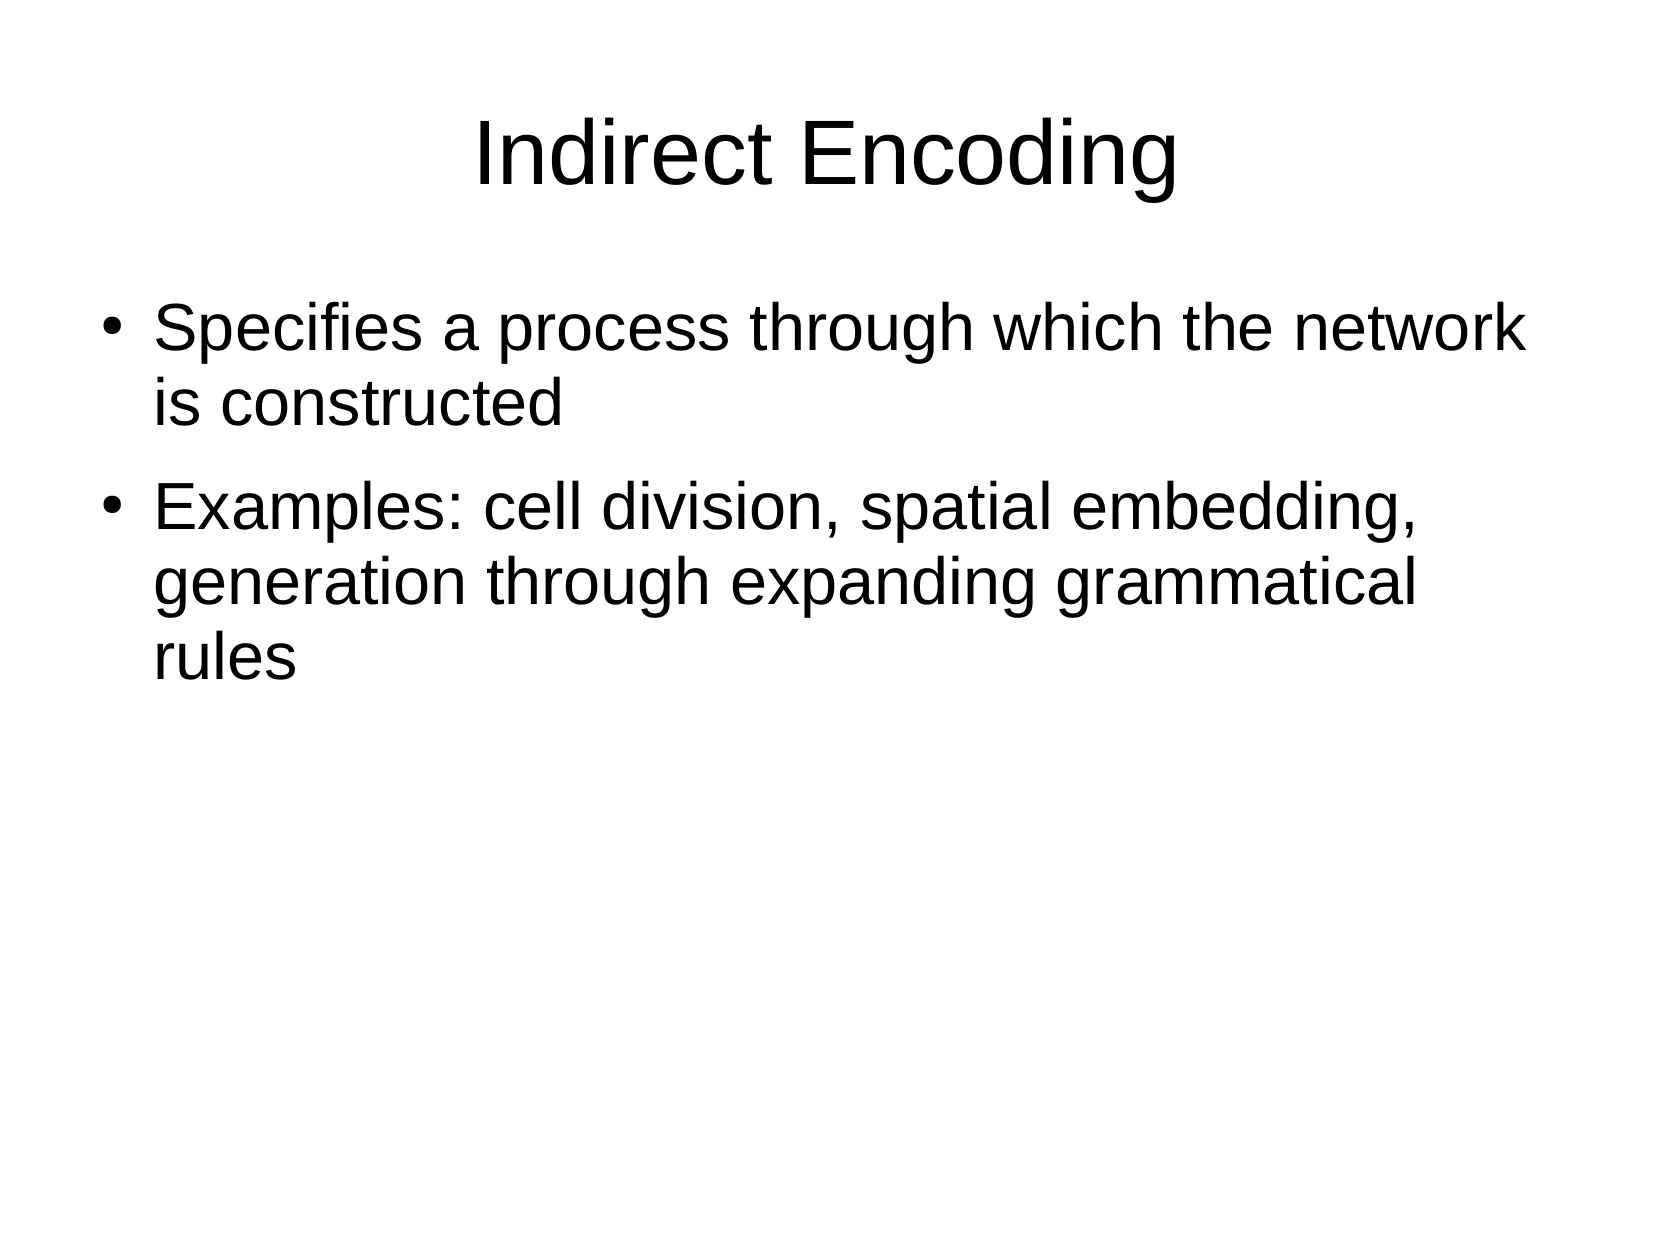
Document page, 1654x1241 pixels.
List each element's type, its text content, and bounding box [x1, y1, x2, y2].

list Specifies a process through which the network is constructed Examples: cell division, spatial embedding, generation through expanding grammatical rules [82, 290, 1571, 1010]
title Indirect Encoding [82, 49, 1571, 257]
